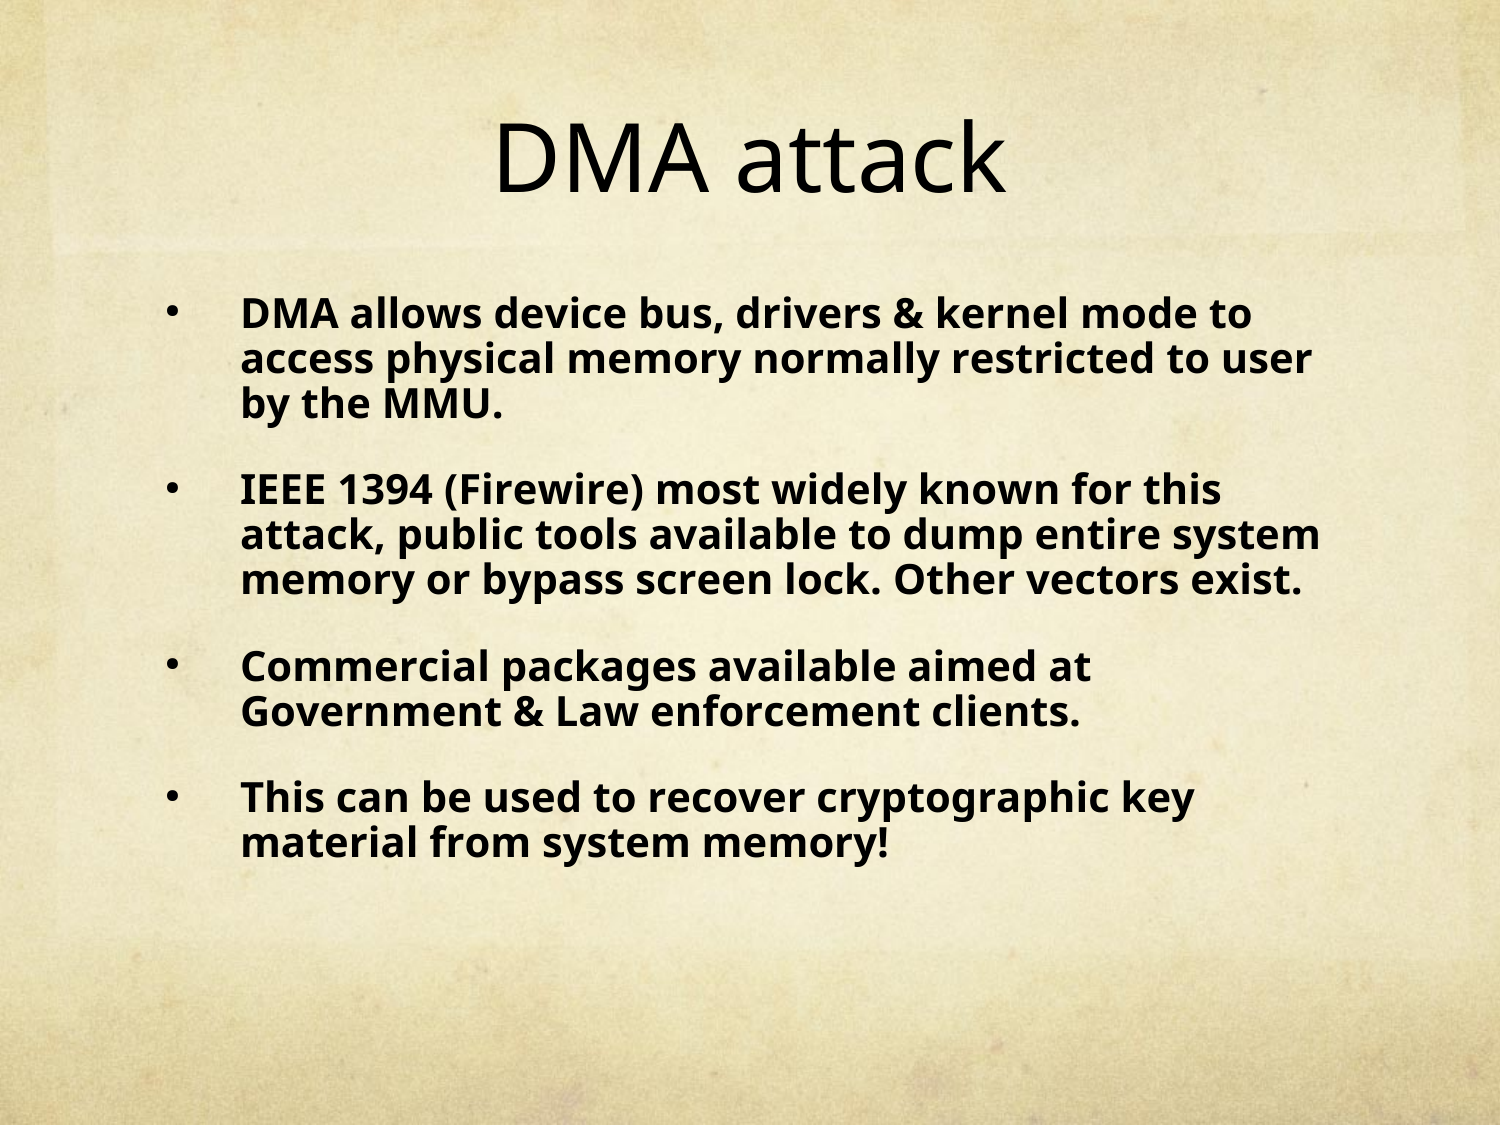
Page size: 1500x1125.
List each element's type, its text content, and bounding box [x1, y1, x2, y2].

text_box DMA allows device bus, drivers & kernel mode to access physical memory normally restricted to user by the MMU. IEEE 1394 (Firewire) most widely known for this attack, public tools available to dump entire system memory or bypass screen lock. Other vectors exist. Commercial packages available aimed at Government & Law enforcement clients. This can be used to recover cryptographic key material from system memory! [150, 284, 1350, 950]
picture [0, 0, 1500, 1125]
text_box DMA attack [150, 82, 1350, 226]
